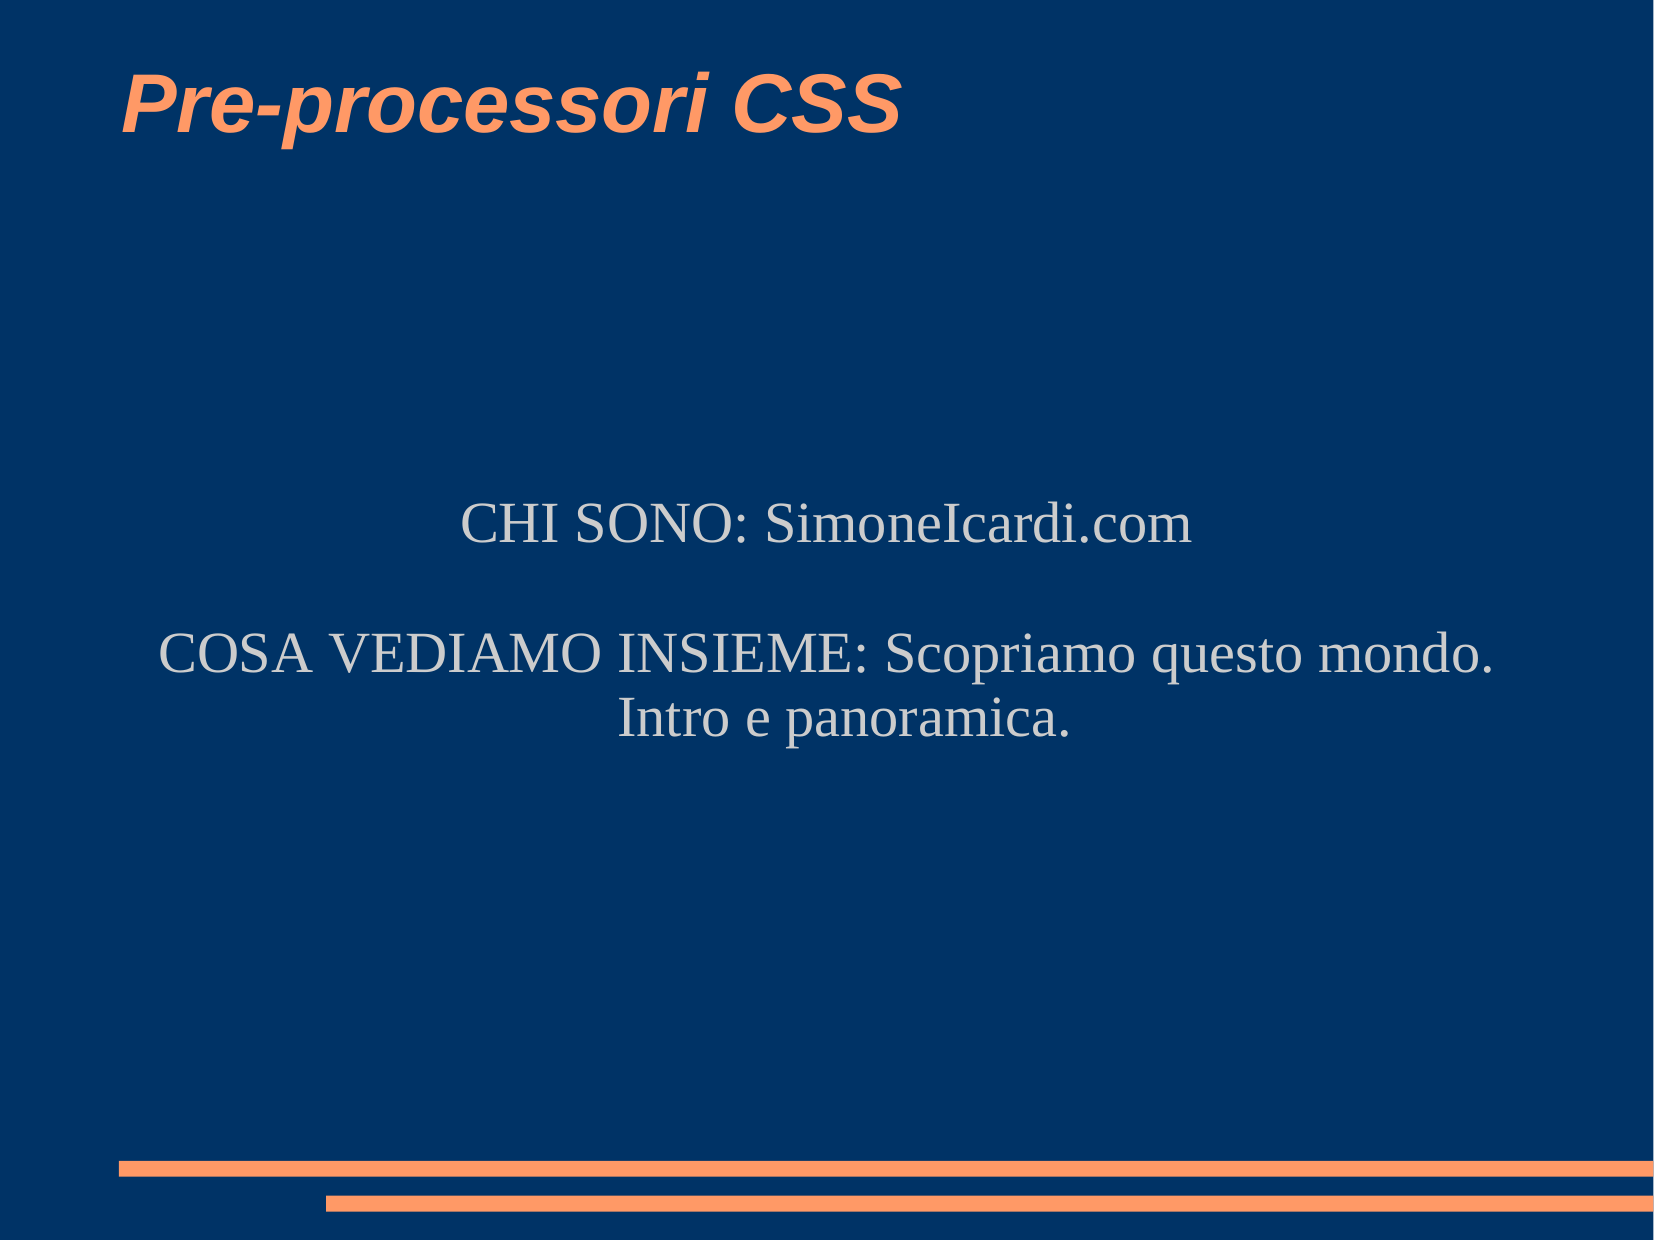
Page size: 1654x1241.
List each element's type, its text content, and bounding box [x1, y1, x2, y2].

title Pre-processori CSS [121, 46, 1534, 215]
subtitle CHI SONO: SimoneIcardi.com COSA VEDIAMO INSIEME: Scopriamo questo mondo. Intro e panoramica. [107, 215, 1547, 1026]
